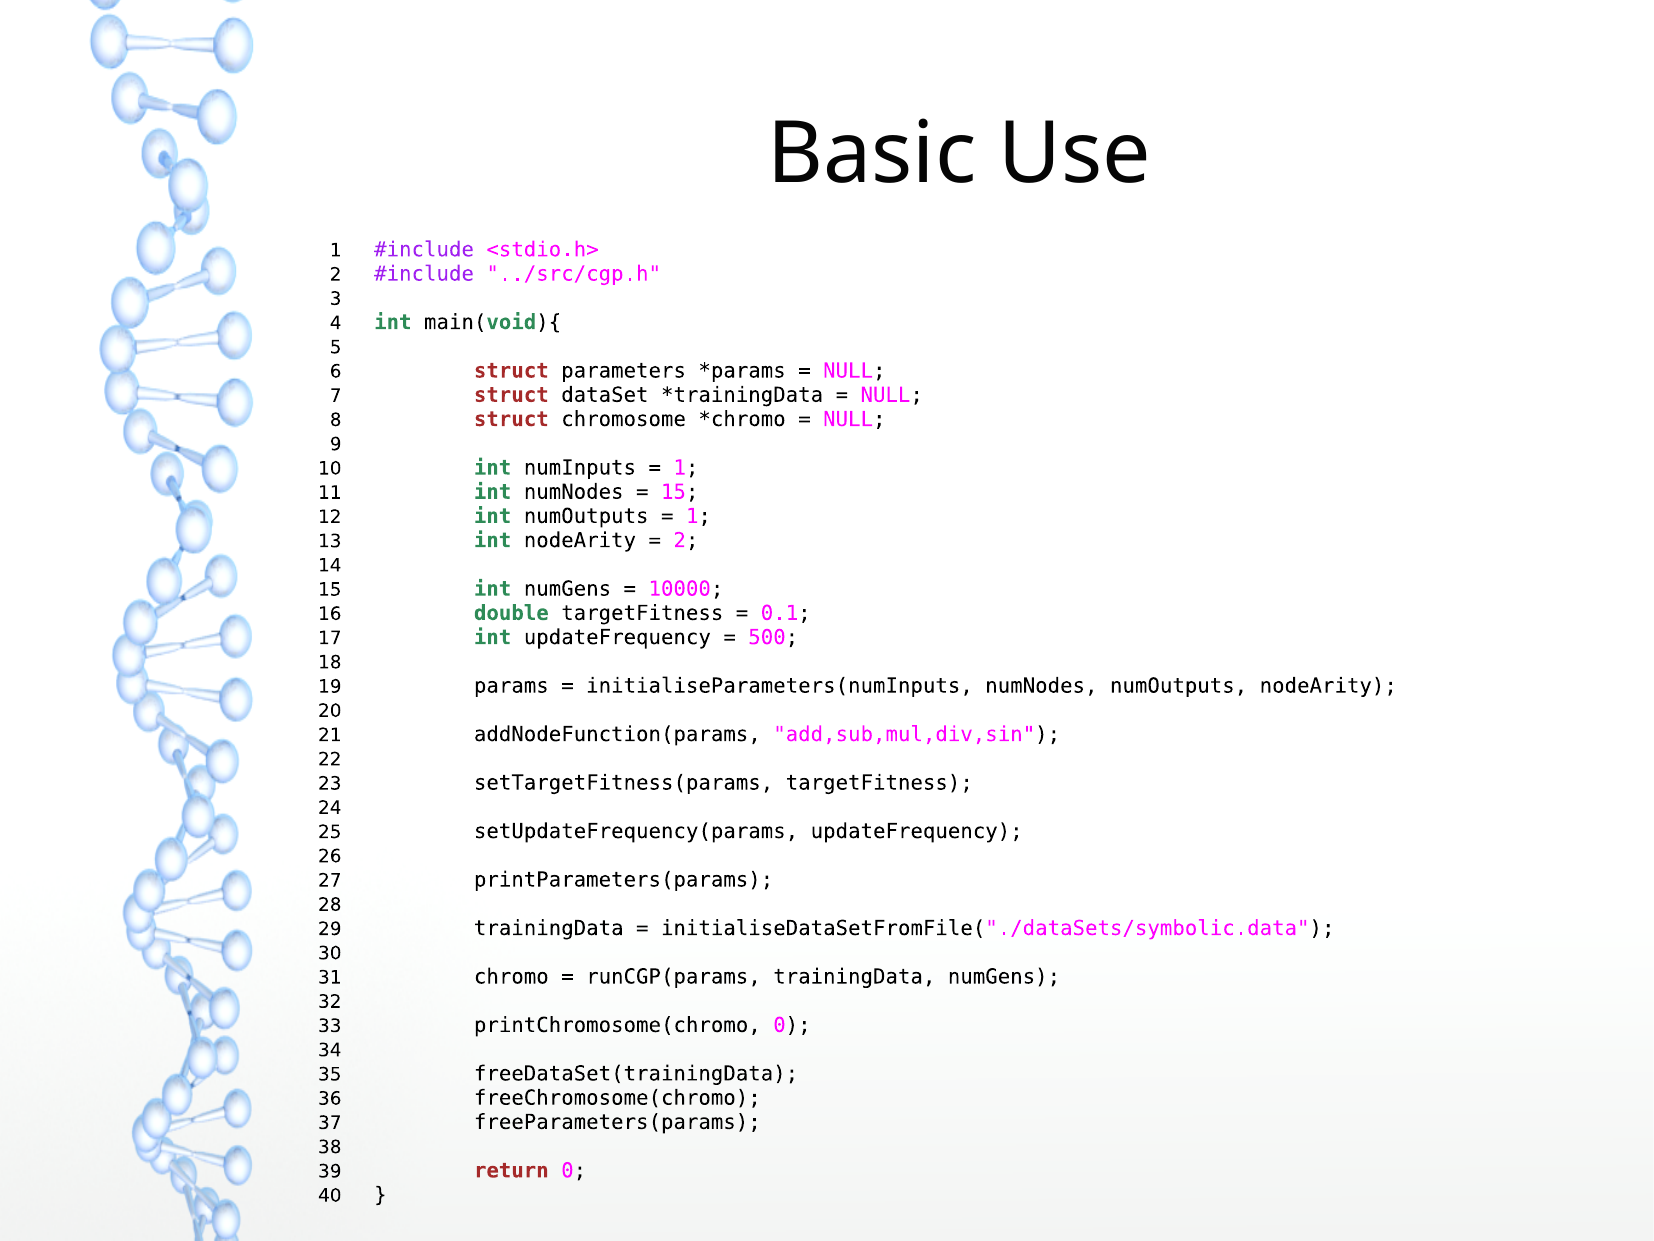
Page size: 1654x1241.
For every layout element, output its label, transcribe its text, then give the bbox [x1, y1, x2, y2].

title Basic Use [295, 47, 1624, 194]
picture [0, 0, 1654, 1241]
